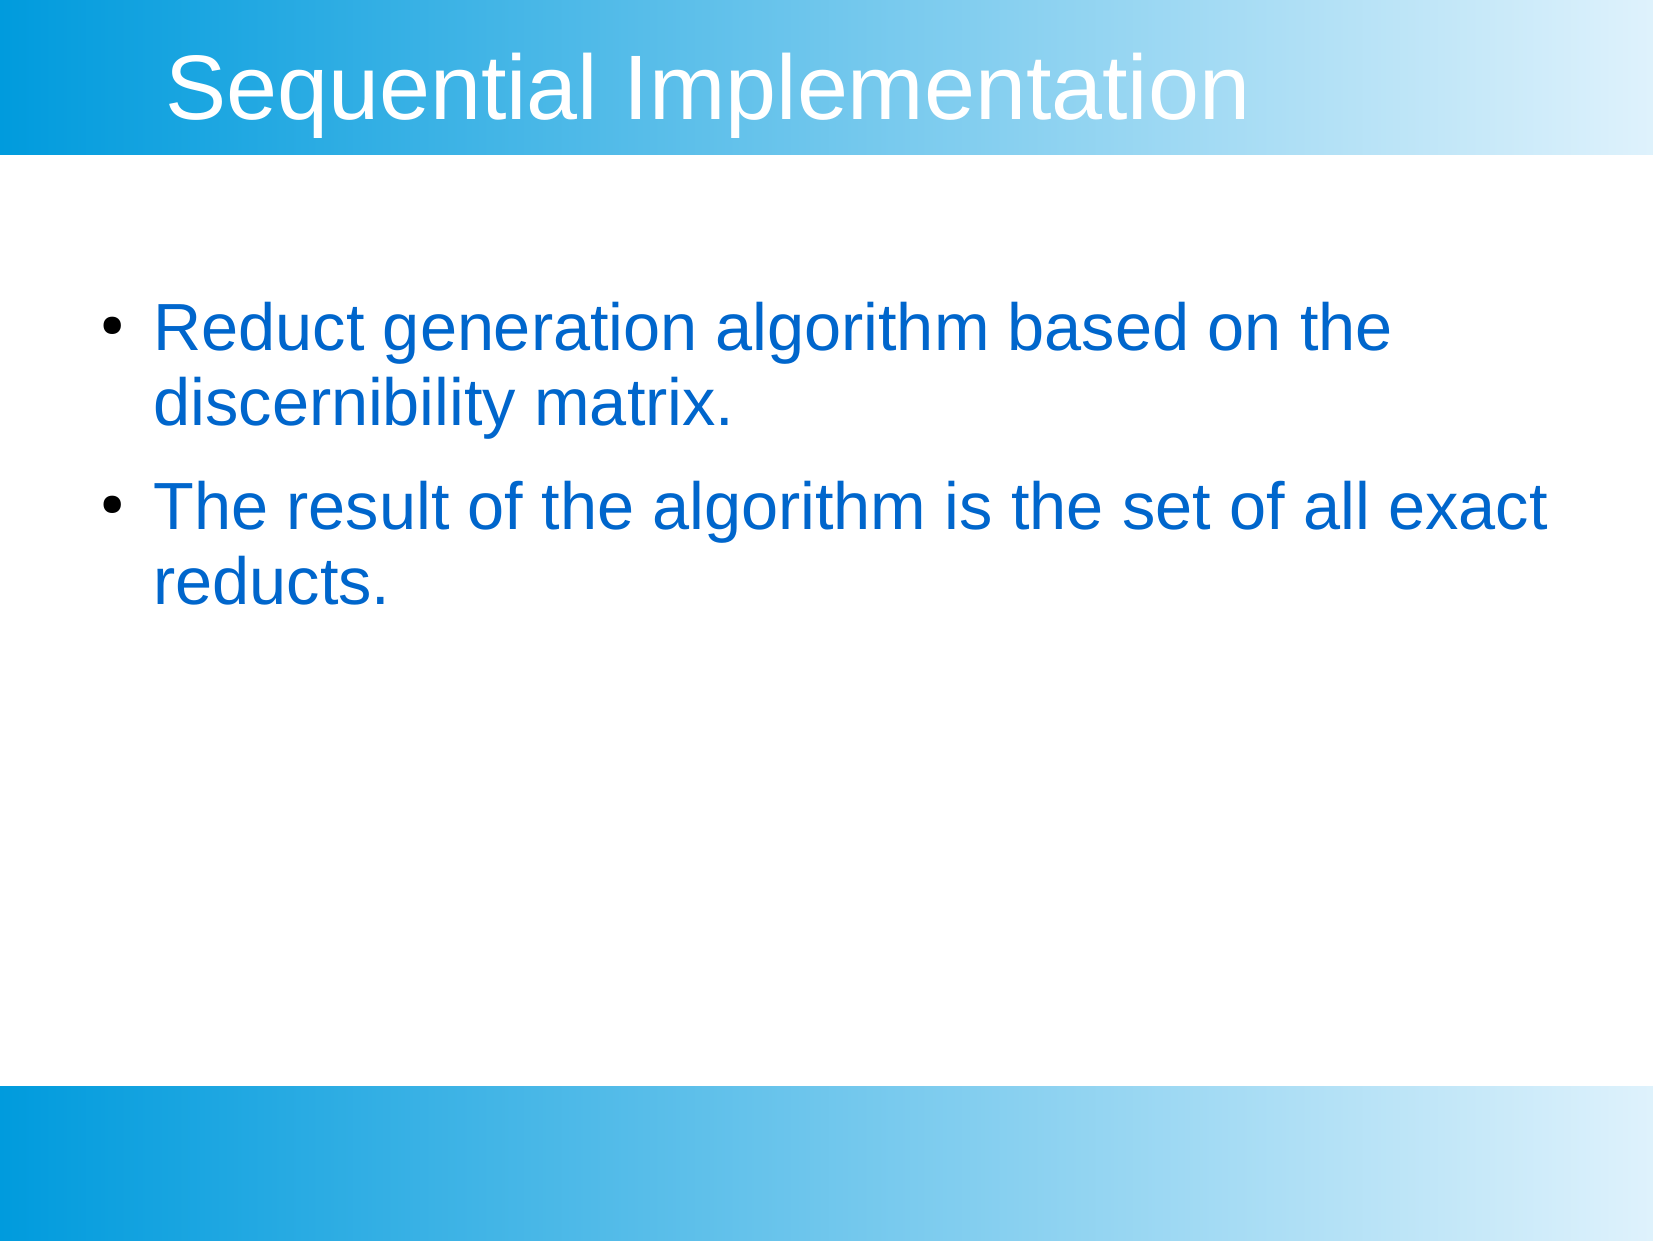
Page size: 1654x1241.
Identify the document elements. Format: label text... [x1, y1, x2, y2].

title Sequential Implementation [0, 35, 1453, 141]
list Reduct generation algorithm based on the discernibility matrix. The result of the algorithm is the set of all exact reducts. [82, 290, 1571, 1010]
